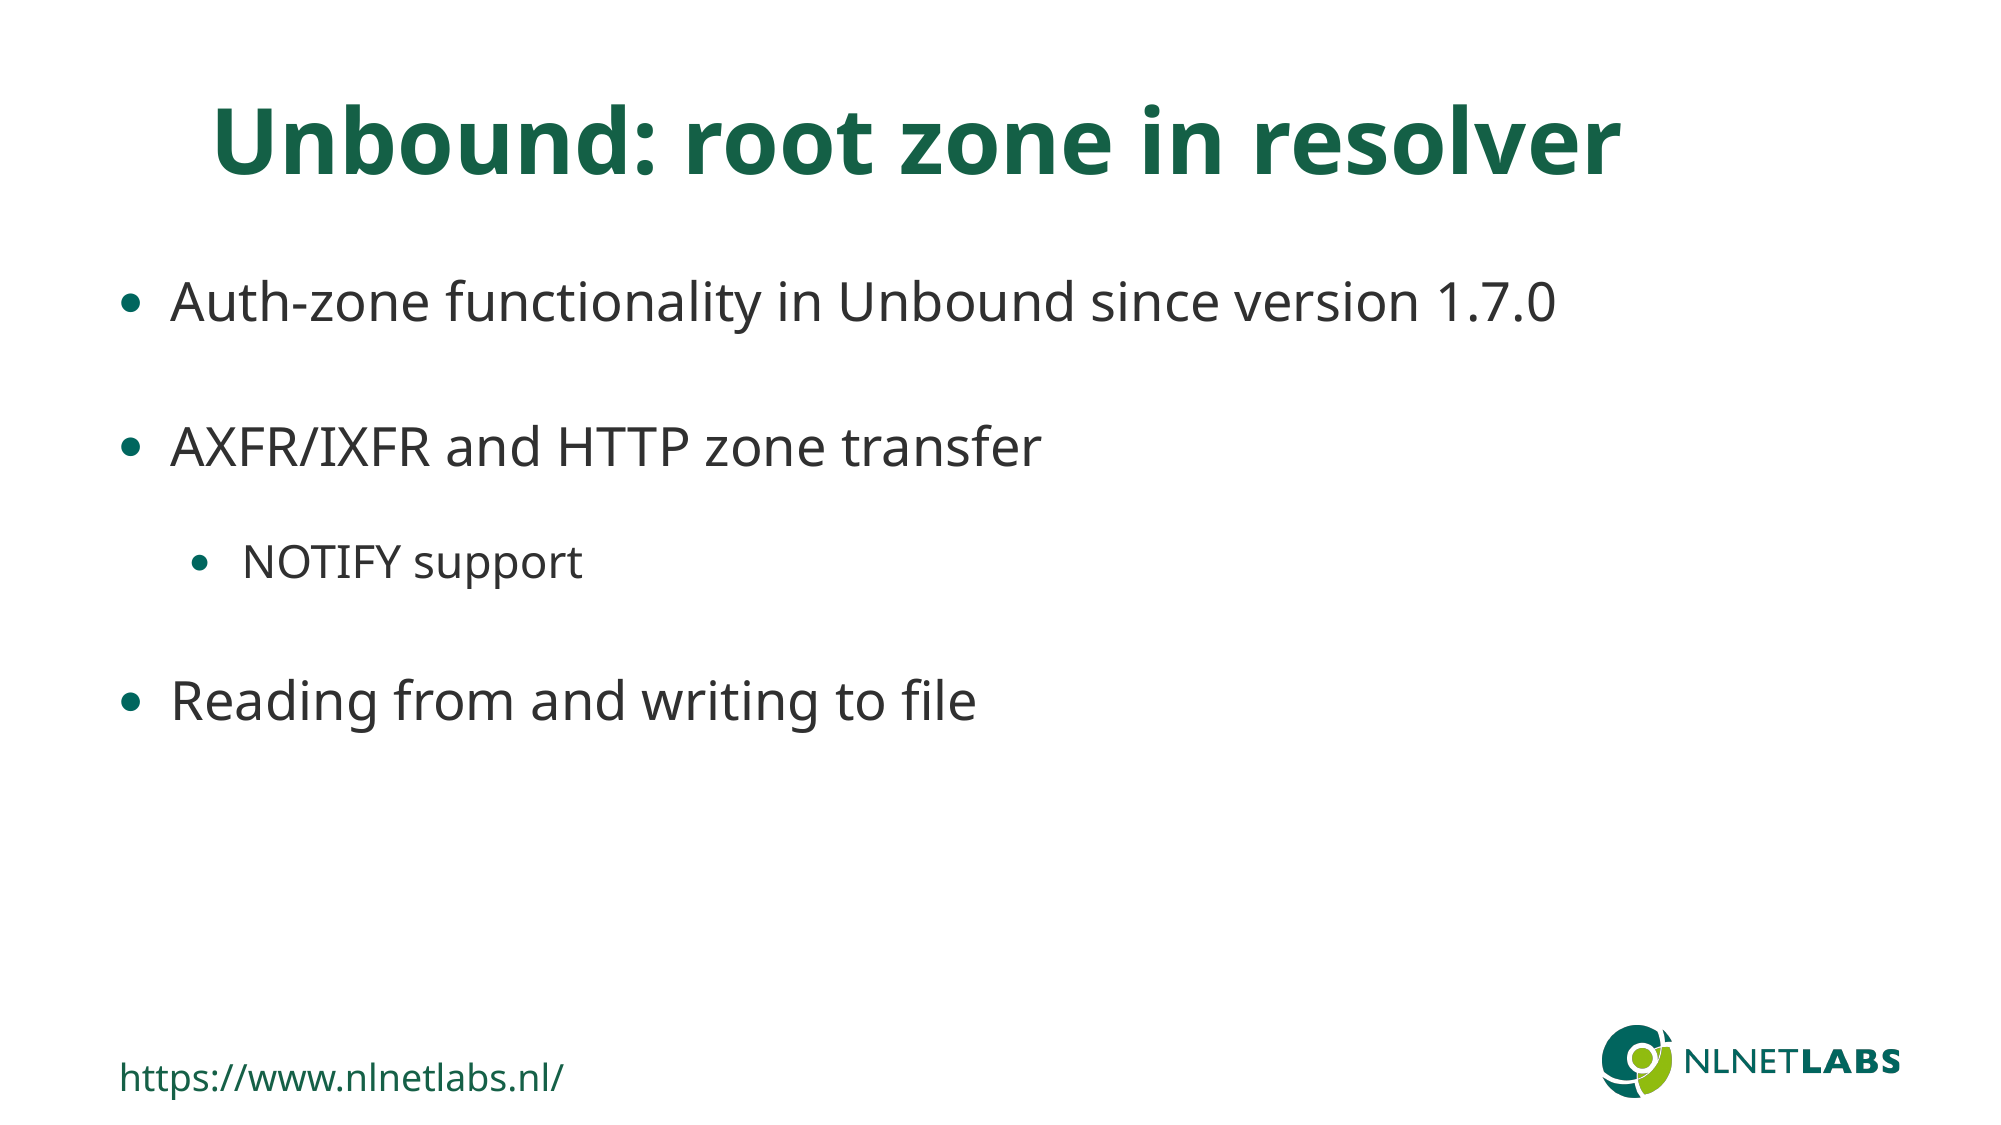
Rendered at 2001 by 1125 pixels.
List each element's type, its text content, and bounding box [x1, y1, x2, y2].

list Auth-zone functionality in Unbound since version 1.7.0 AXFR/IXFR and HTTP zone transfer NOTIFY support Reading from and writing to file [99, 263, 1900, 916]
picture [1602, 1025, 1900, 1098]
title Unbound: root zone in resolver [210, 44, 1900, 233]
